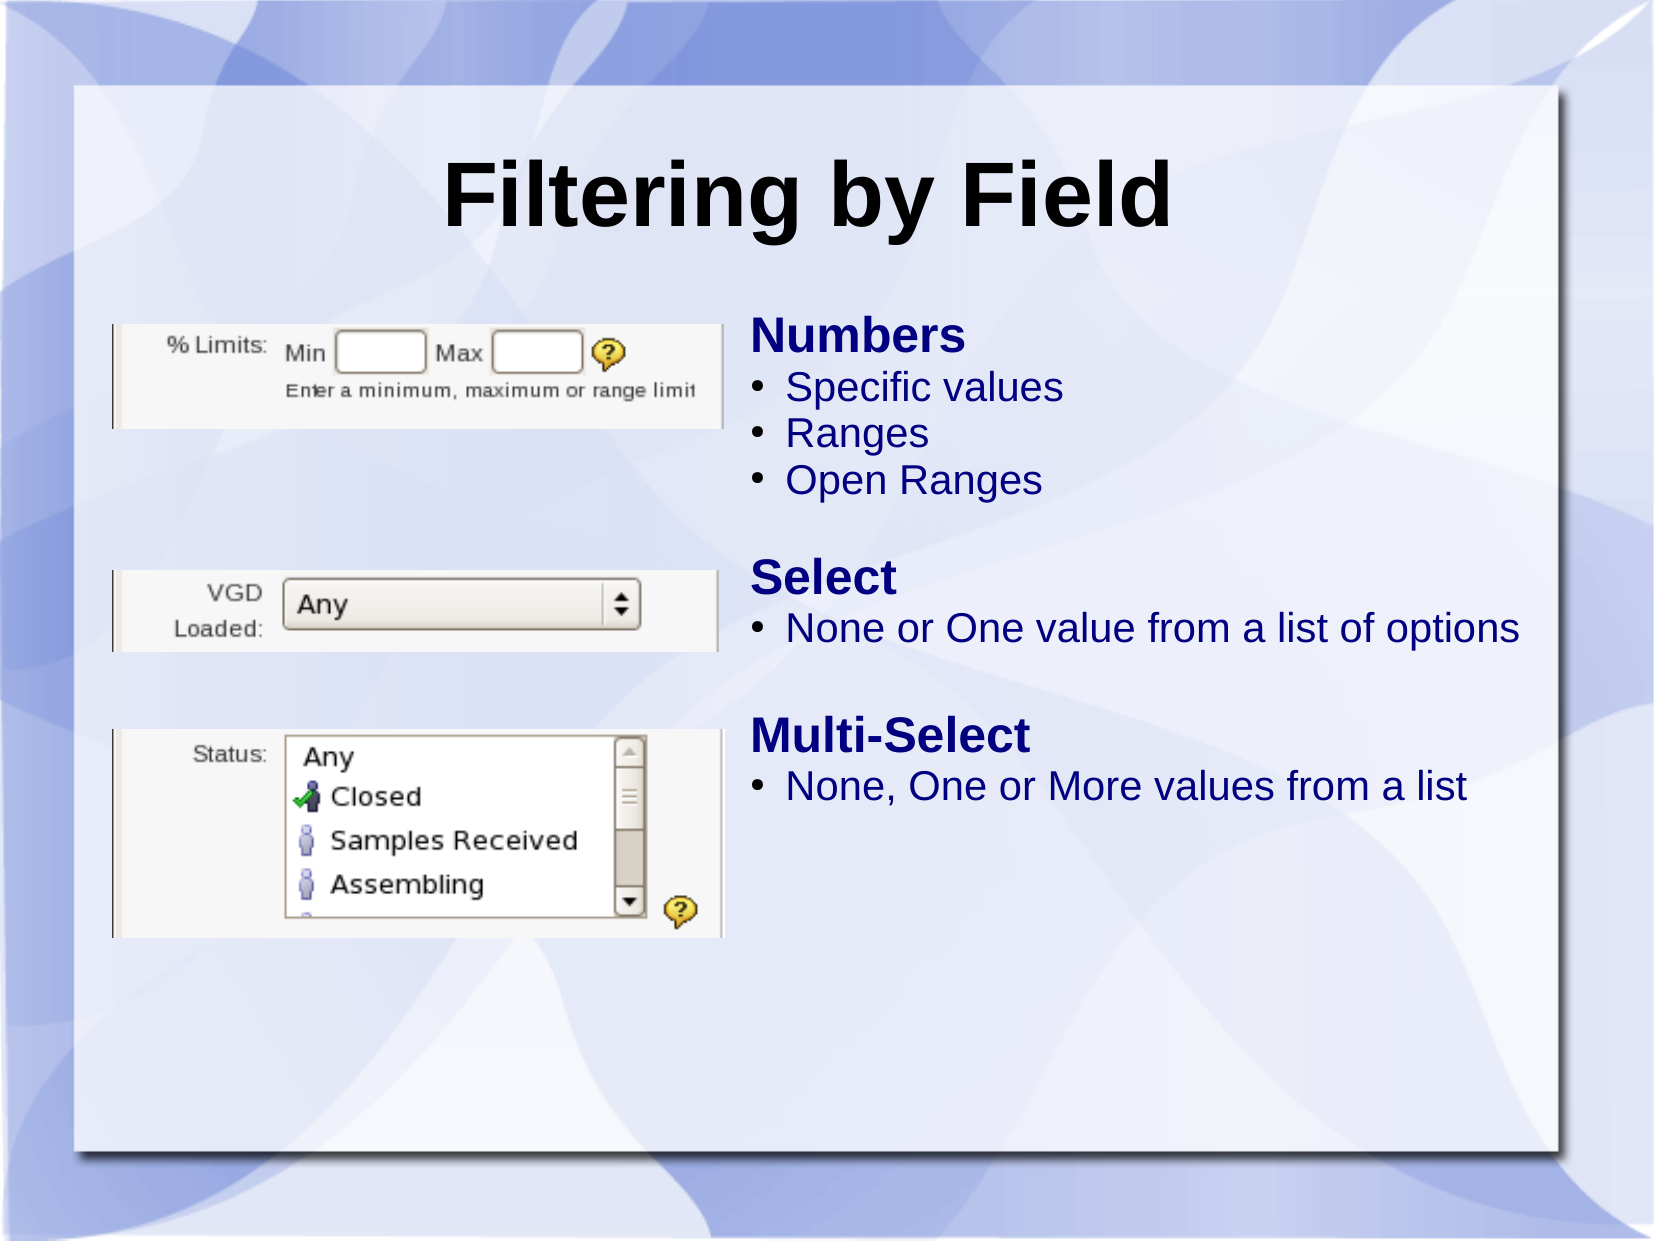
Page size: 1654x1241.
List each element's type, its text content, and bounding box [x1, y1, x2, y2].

subtitle Numbers Specific values Ranges Open Ranges Select None or One value from a list of options Multi-Select None, One or More values from a list [750, 177, 1567, 1201]
title Filtering by Field [82, 90, 1536, 298]
picture [0, 0, 1654, 1241]
